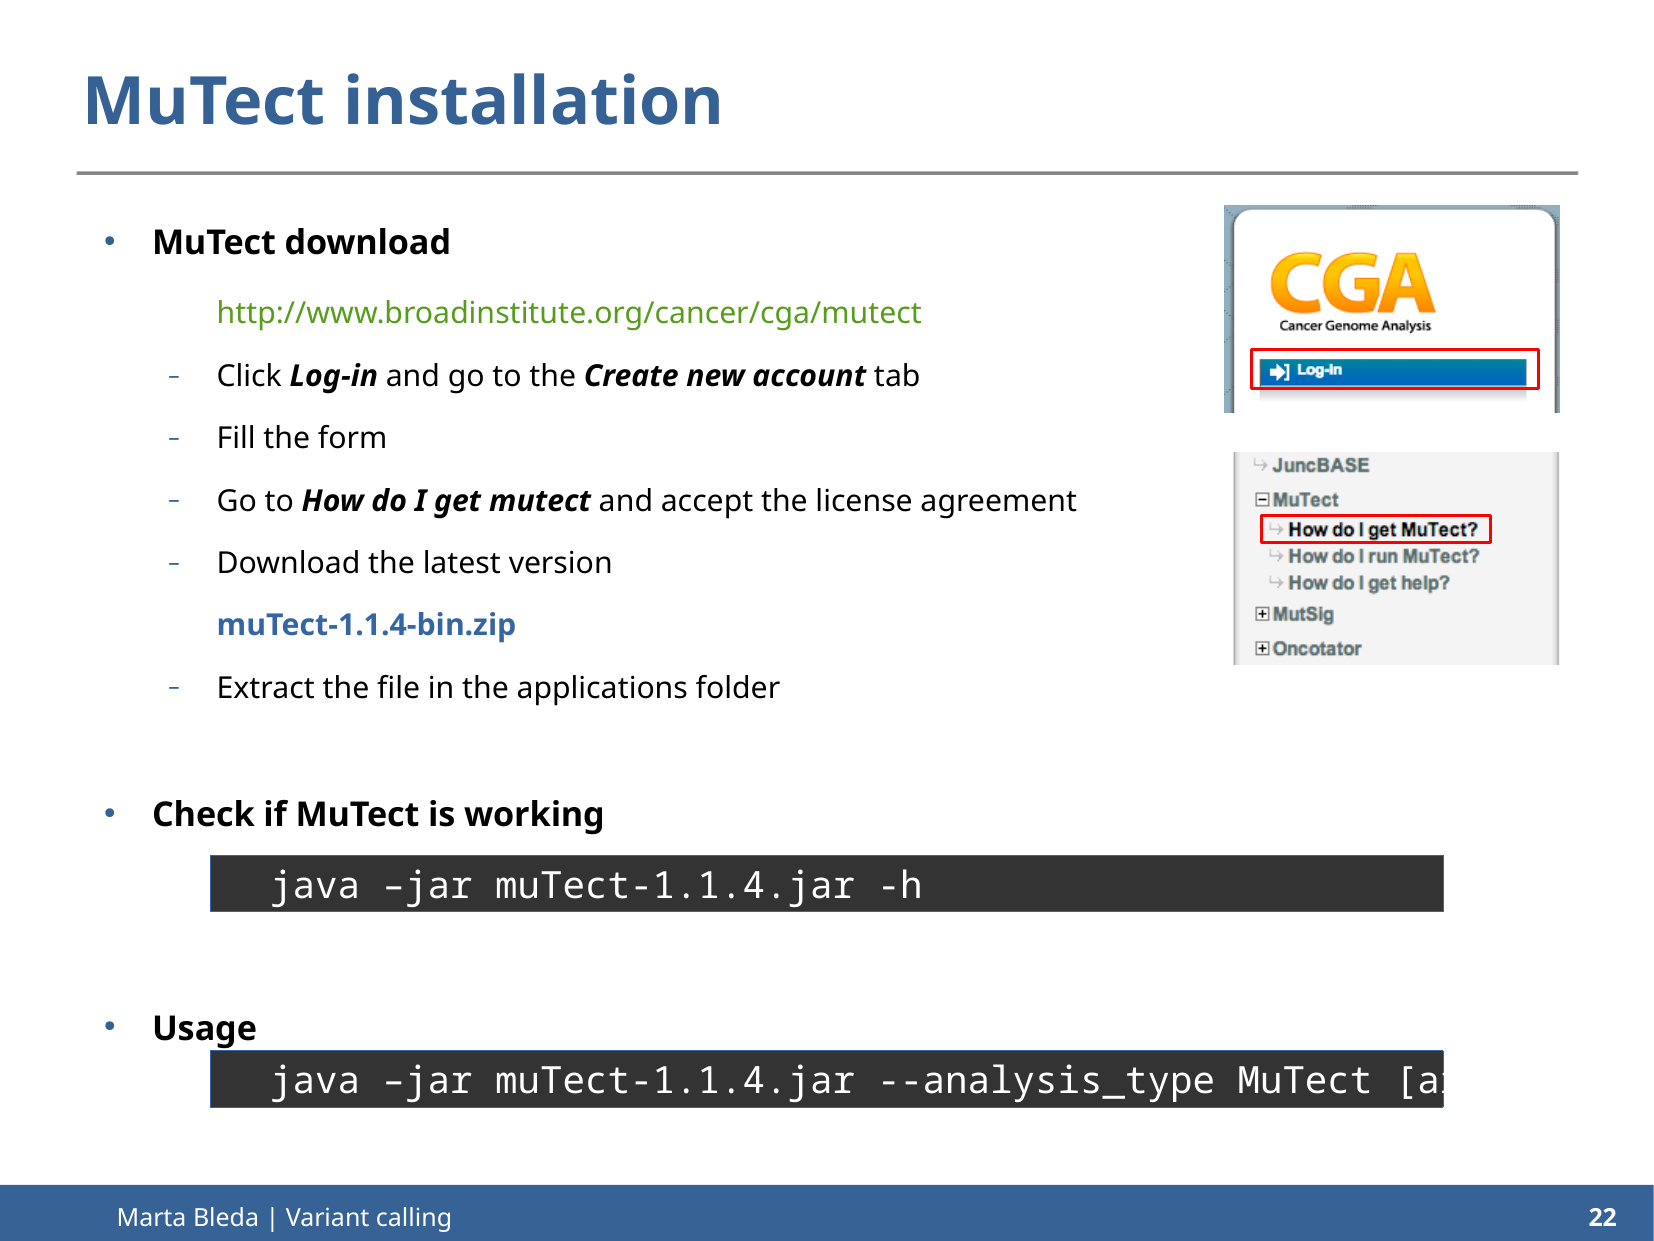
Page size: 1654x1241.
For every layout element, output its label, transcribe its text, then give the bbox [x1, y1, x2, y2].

text_box java –jar muTect-1.1.4.jar -h [210, 855, 1444, 912]
picture [1224, 205, 1560, 413]
title MuTect installation [82, 49, 1571, 148]
picture [1226, 452, 1567, 665]
list MuTect download http://www.broadinstitute.org/cancer/cga/mutect Click Log-in and go to the Create new account tab Fill the form Go to How do I get mutect and accept the license agreement Download the latest version muTect-1.1.4-bin.zip Extract the file in the applications folder Check if MuTect is working Usage [87, 218, 1632, 1053]
picture [74, 170, 1580, 175]
text_box java –jar muTect-1.1.4.jar --analysis_type MuTect [arguments] [210, 1050, 1444, 1108]
